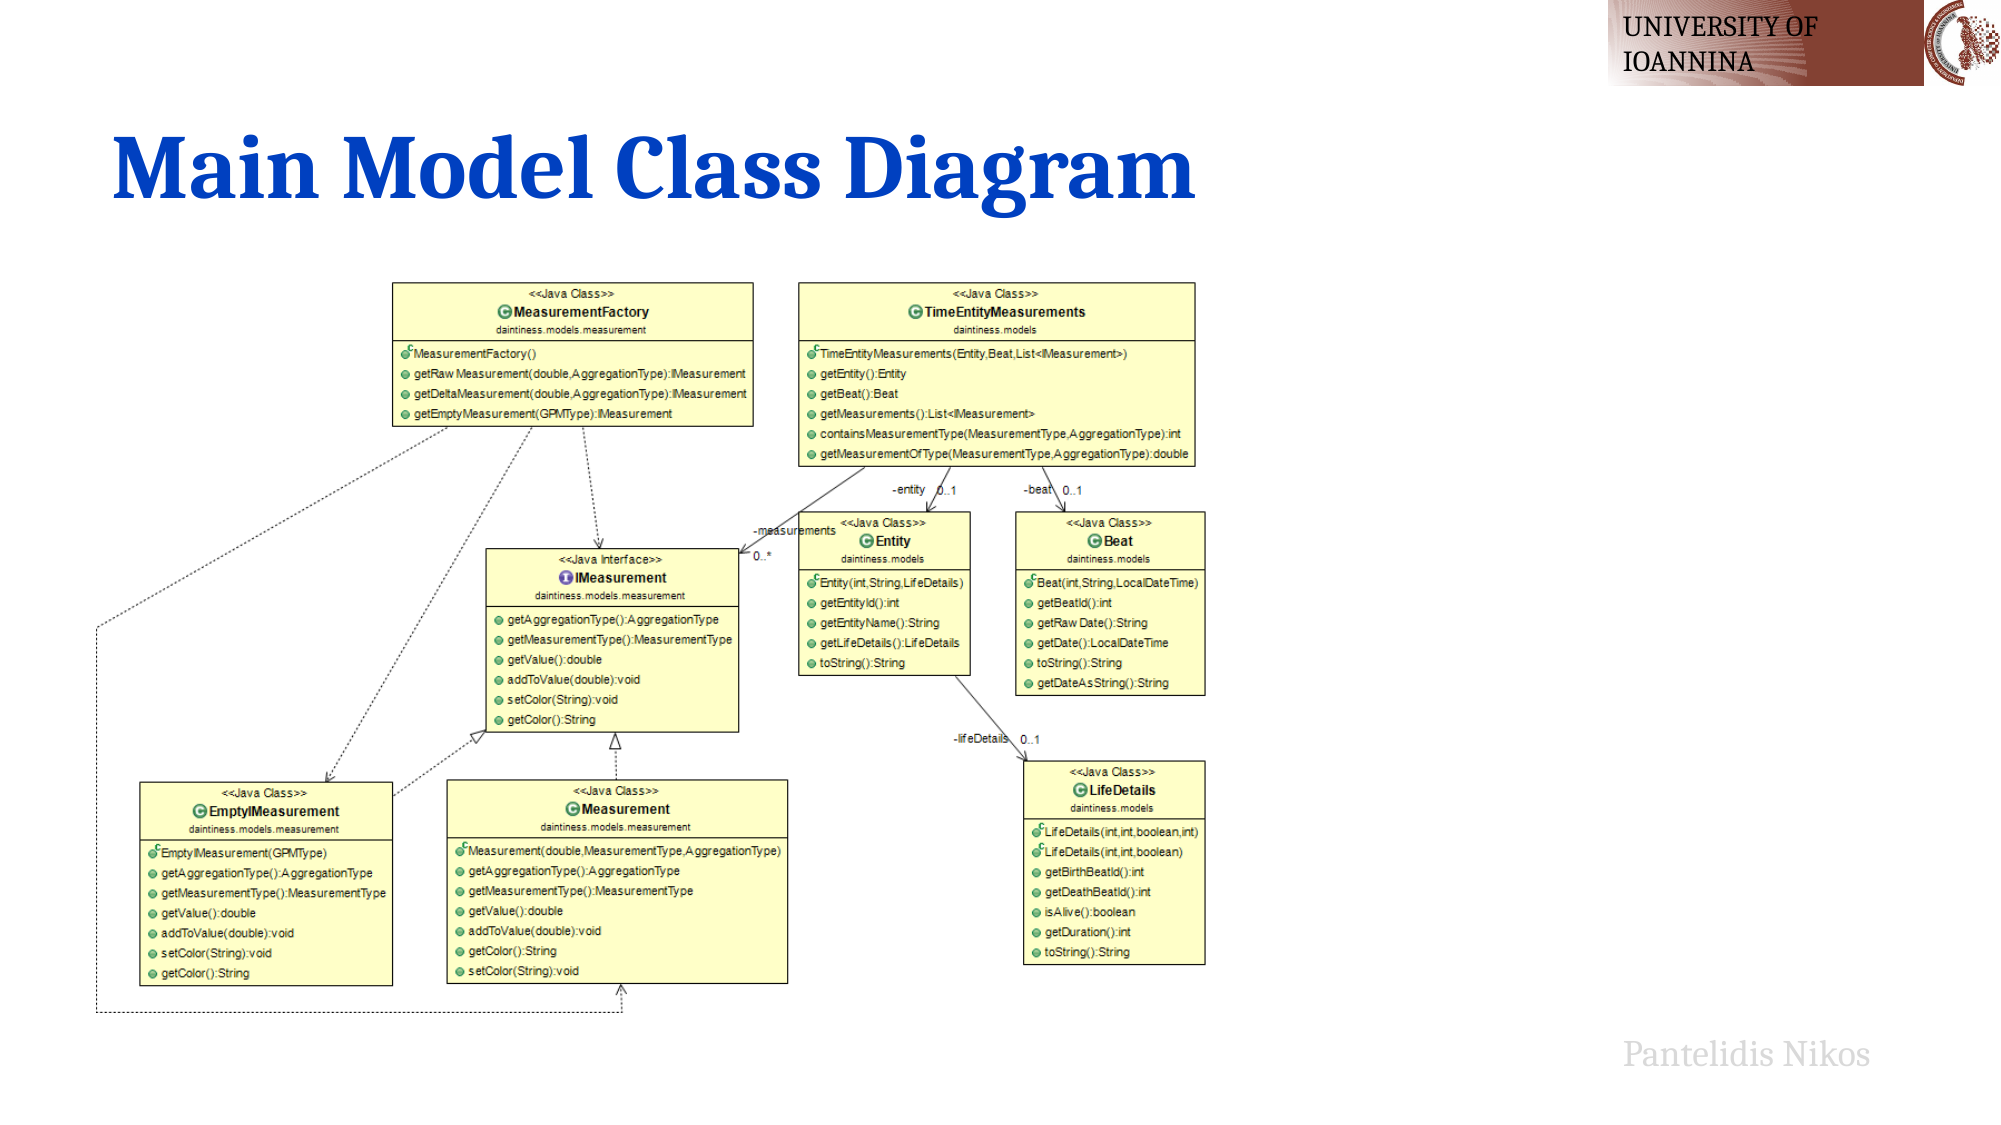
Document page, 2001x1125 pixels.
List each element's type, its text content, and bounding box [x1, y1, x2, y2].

picture [1924, 0, 2001, 86]
picture [96, 279, 1209, 1013]
text_box Main Model Class Diagram [96, 112, 1910, 256]
